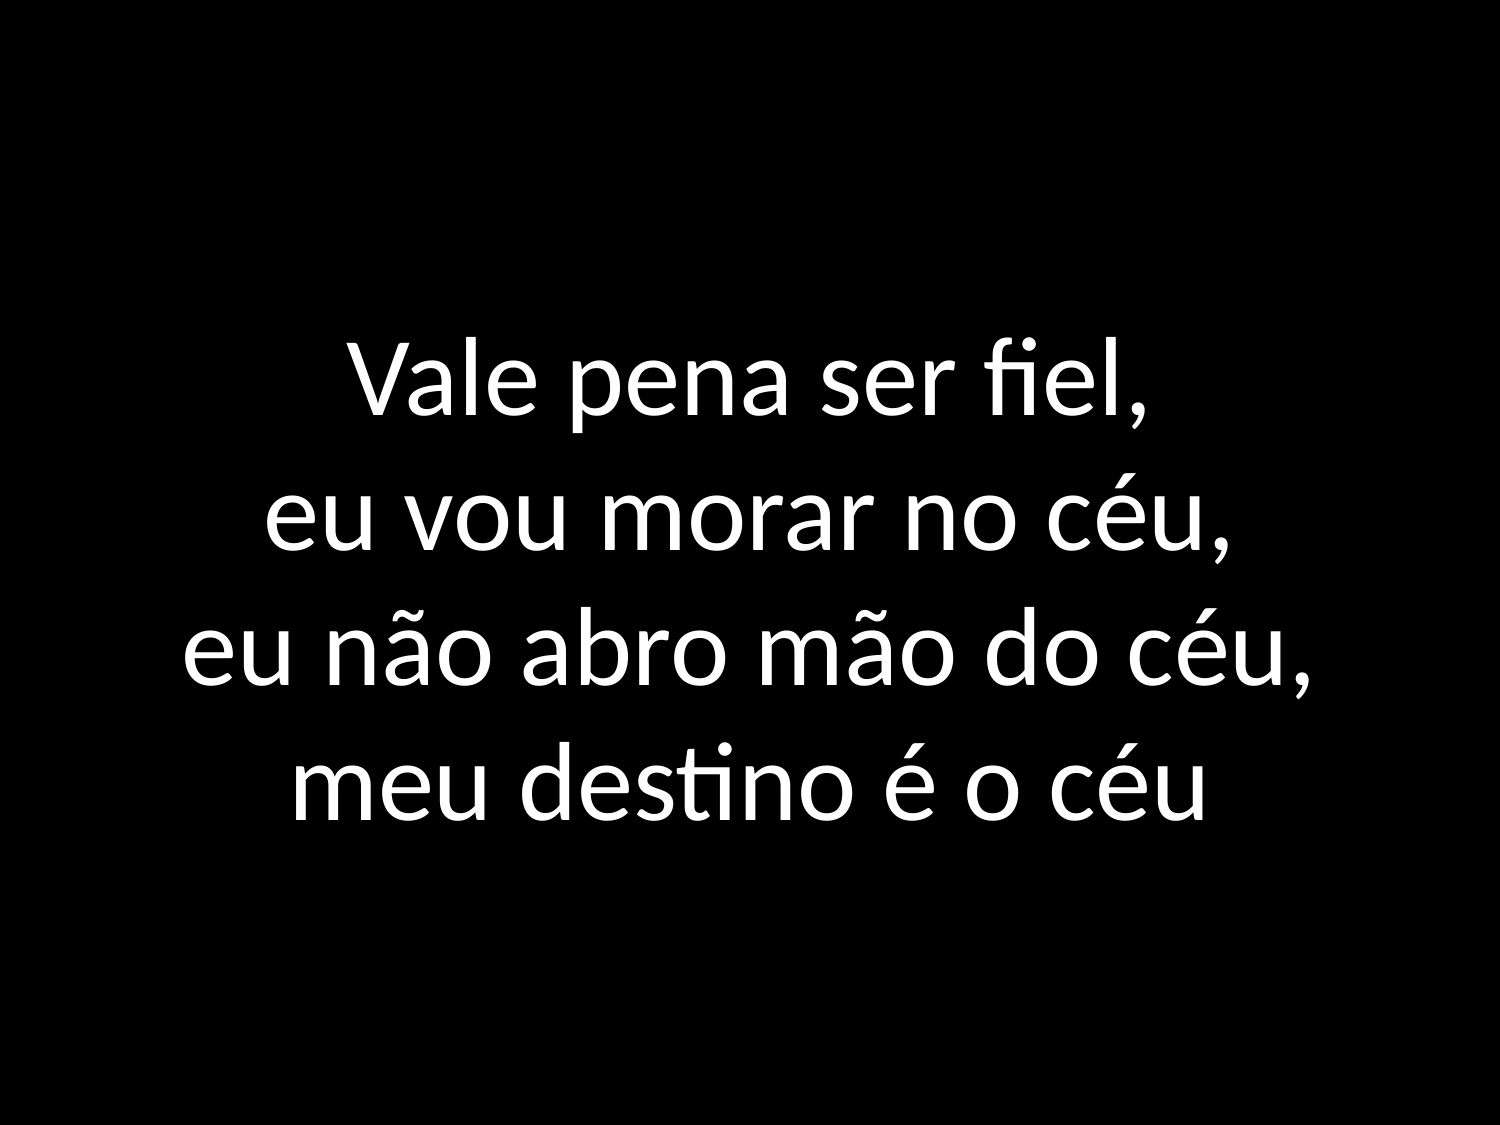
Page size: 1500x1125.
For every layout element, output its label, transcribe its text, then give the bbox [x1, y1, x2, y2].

title Vale pena ser fiel, eu vou morar no céu, eu não abro mão do céu, meu destino é o céu [46, 45, 1454, 1102]
